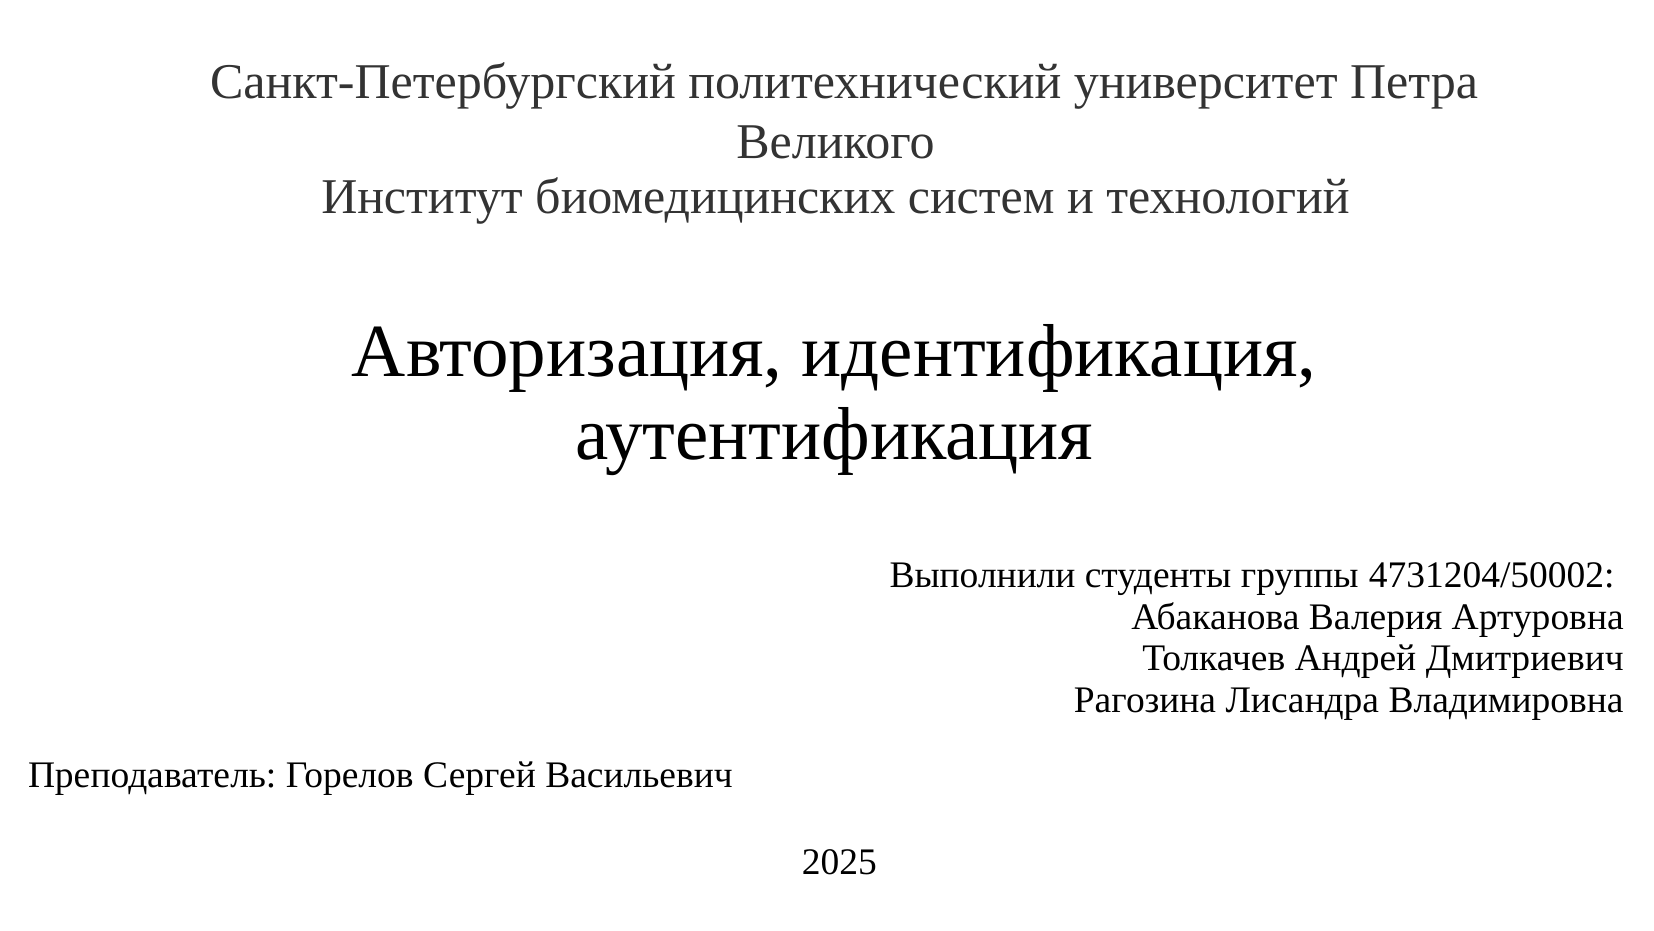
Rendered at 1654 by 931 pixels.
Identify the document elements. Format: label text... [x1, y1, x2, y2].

title Санкт-Петербургский политехнический университет Петра Великого Институт биомедицинских систем и технологий [171, 37, 1501, 225]
subtitle Авторизация, идентификация, аутентификация [243, 243, 1426, 543]
text_box Выполнили студенты группы 4731204/50002: Абаканова Валерия Артуровна Толкачев Андрей Дмитриевич Рагозина Лисандра Владимировна [663, 546, 1639, 755]
text_box 2025 [787, 833, 892, 891]
text_box Преподаватель: Горелов Сергей Васильевич [13, 746, 989, 845]
